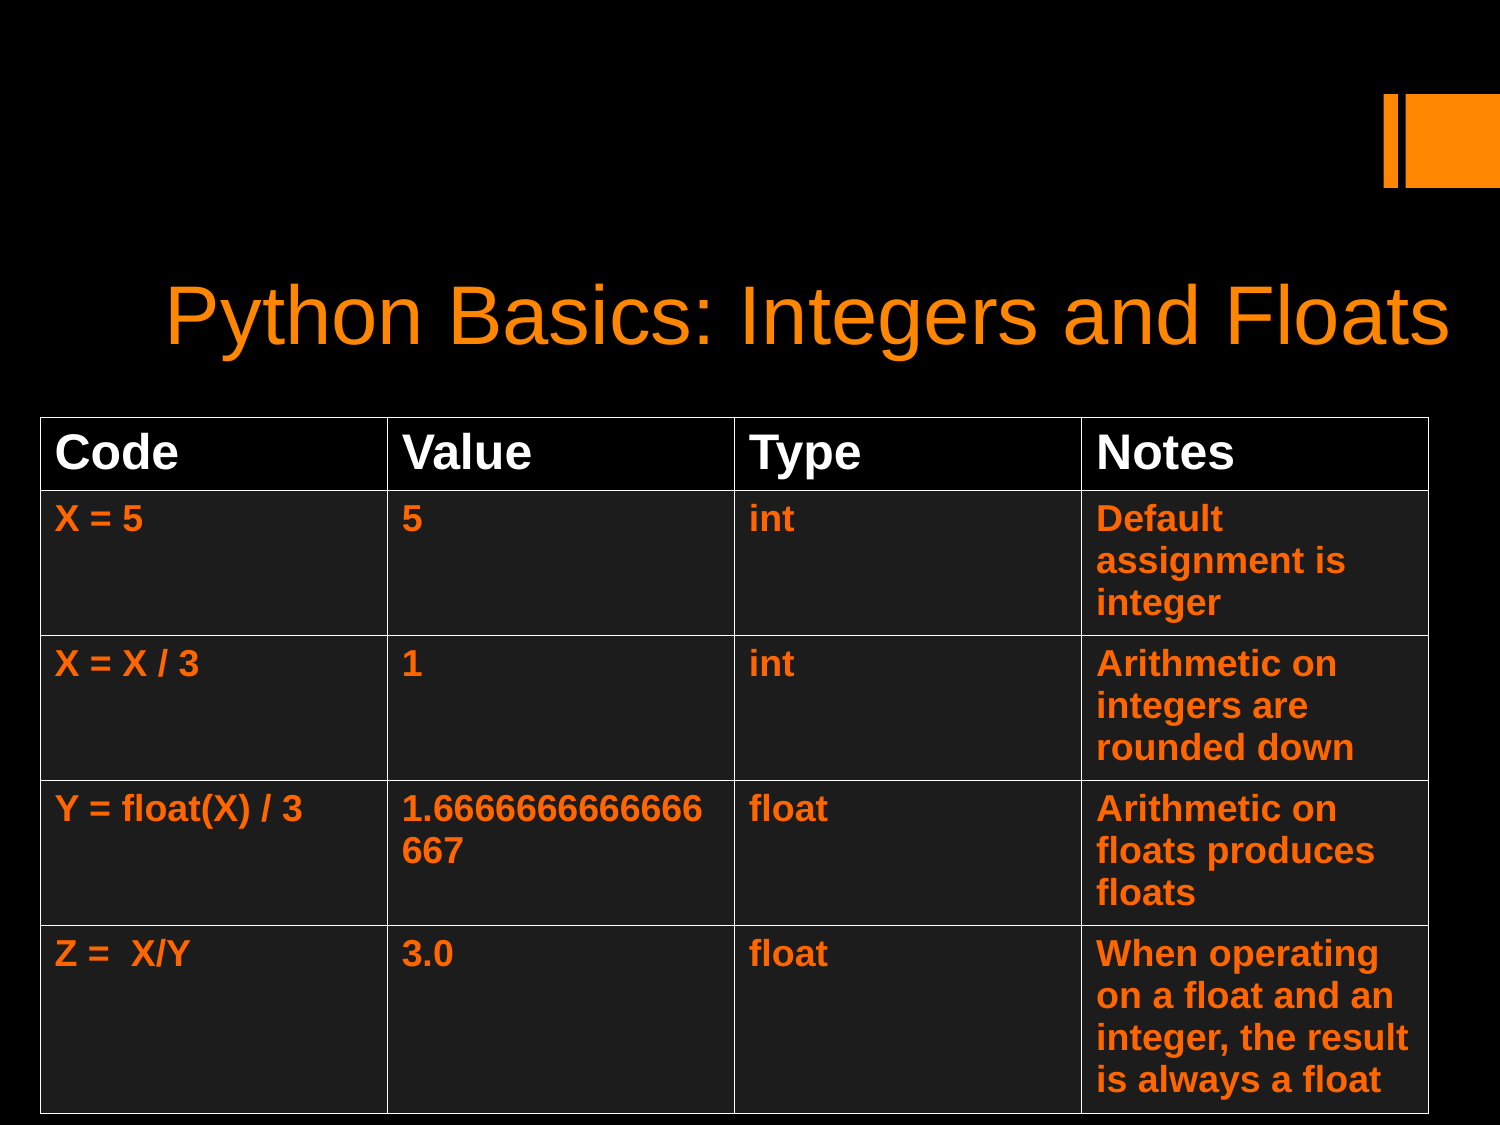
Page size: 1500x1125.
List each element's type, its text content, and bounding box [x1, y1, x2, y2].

table_cell float [735, 926, 1081, 1113]
table_cell 1.6666666666666667 [388, 781, 734, 925]
table_cell 3.0 [388, 926, 734, 1113]
table_cell Y = float(X) / 3 [41, 781, 387, 925]
table_header Value [388, 418, 734, 490]
table_cell Z = X/Y [41, 926, 387, 1113]
table_cell When operating on a float and an integer, the result is always a float [1082, 926, 1428, 1113]
table_cell 5 [388, 491, 734, 635]
table_cell 1 [388, 636, 734, 780]
table_cell Arithmetic on integers are rounded down [1082, 636, 1428, 780]
table_cell int [735, 636, 1081, 780]
title Python Basics: Integers and Floats [150, 253, 1483, 443]
table_cell int [735, 491, 1081, 635]
table_header Code [41, 418, 387, 490]
table_cell Arithmetic on floats produces floats [1082, 781, 1428, 925]
table_header Type [735, 418, 1081, 490]
table_cell X = X / 3 [41, 636, 387, 780]
table_cell X = 5 [41, 491, 387, 635]
table_header Notes [1082, 418, 1428, 490]
table_cell Default assignment is integer [1082, 491, 1428, 635]
table_cell float [735, 781, 1081, 925]
